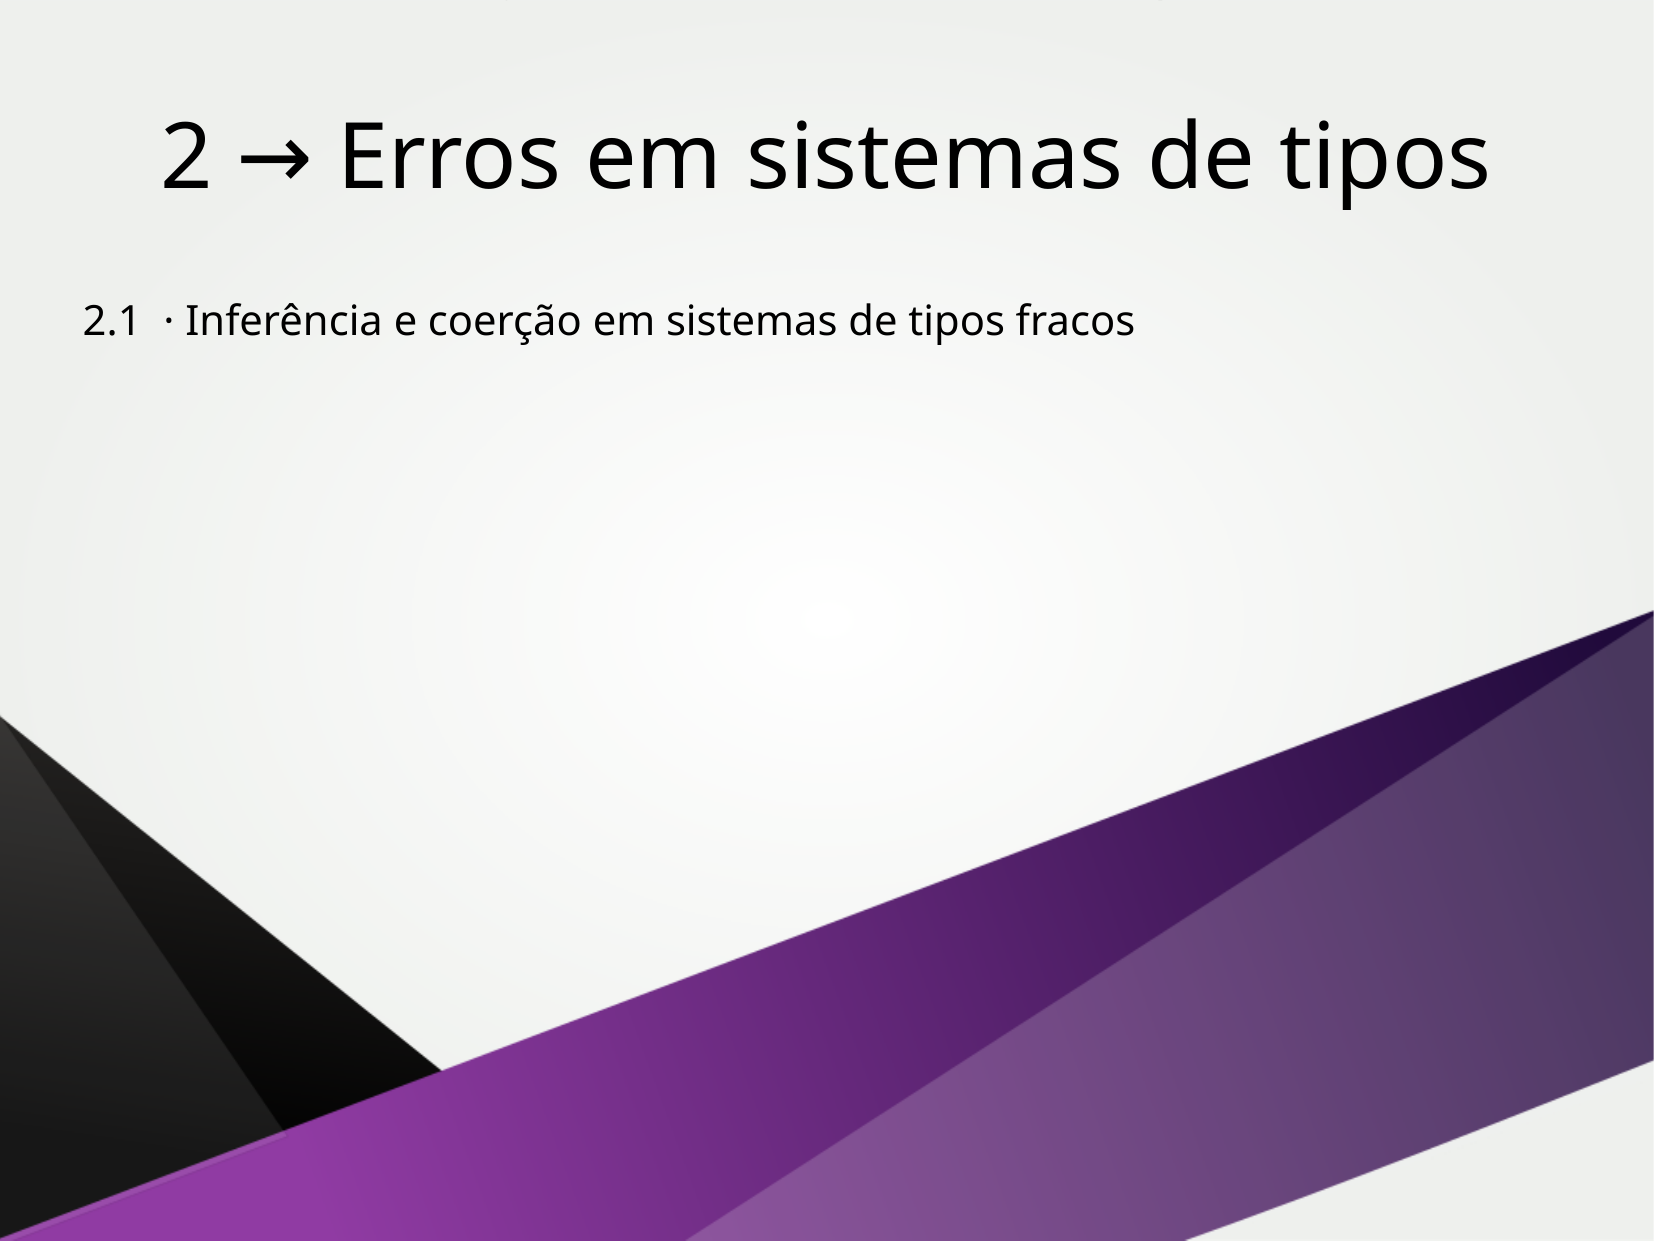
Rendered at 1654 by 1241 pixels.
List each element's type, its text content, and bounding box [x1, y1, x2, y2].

title 2 → Erros em sistemas de tipos [82, 49, 1571, 257]
picture [0, 0, 1654, 1241]
list 2.1 · Inferência e coerção em sistemas de tipos fracos [82, 290, 1571, 1010]
